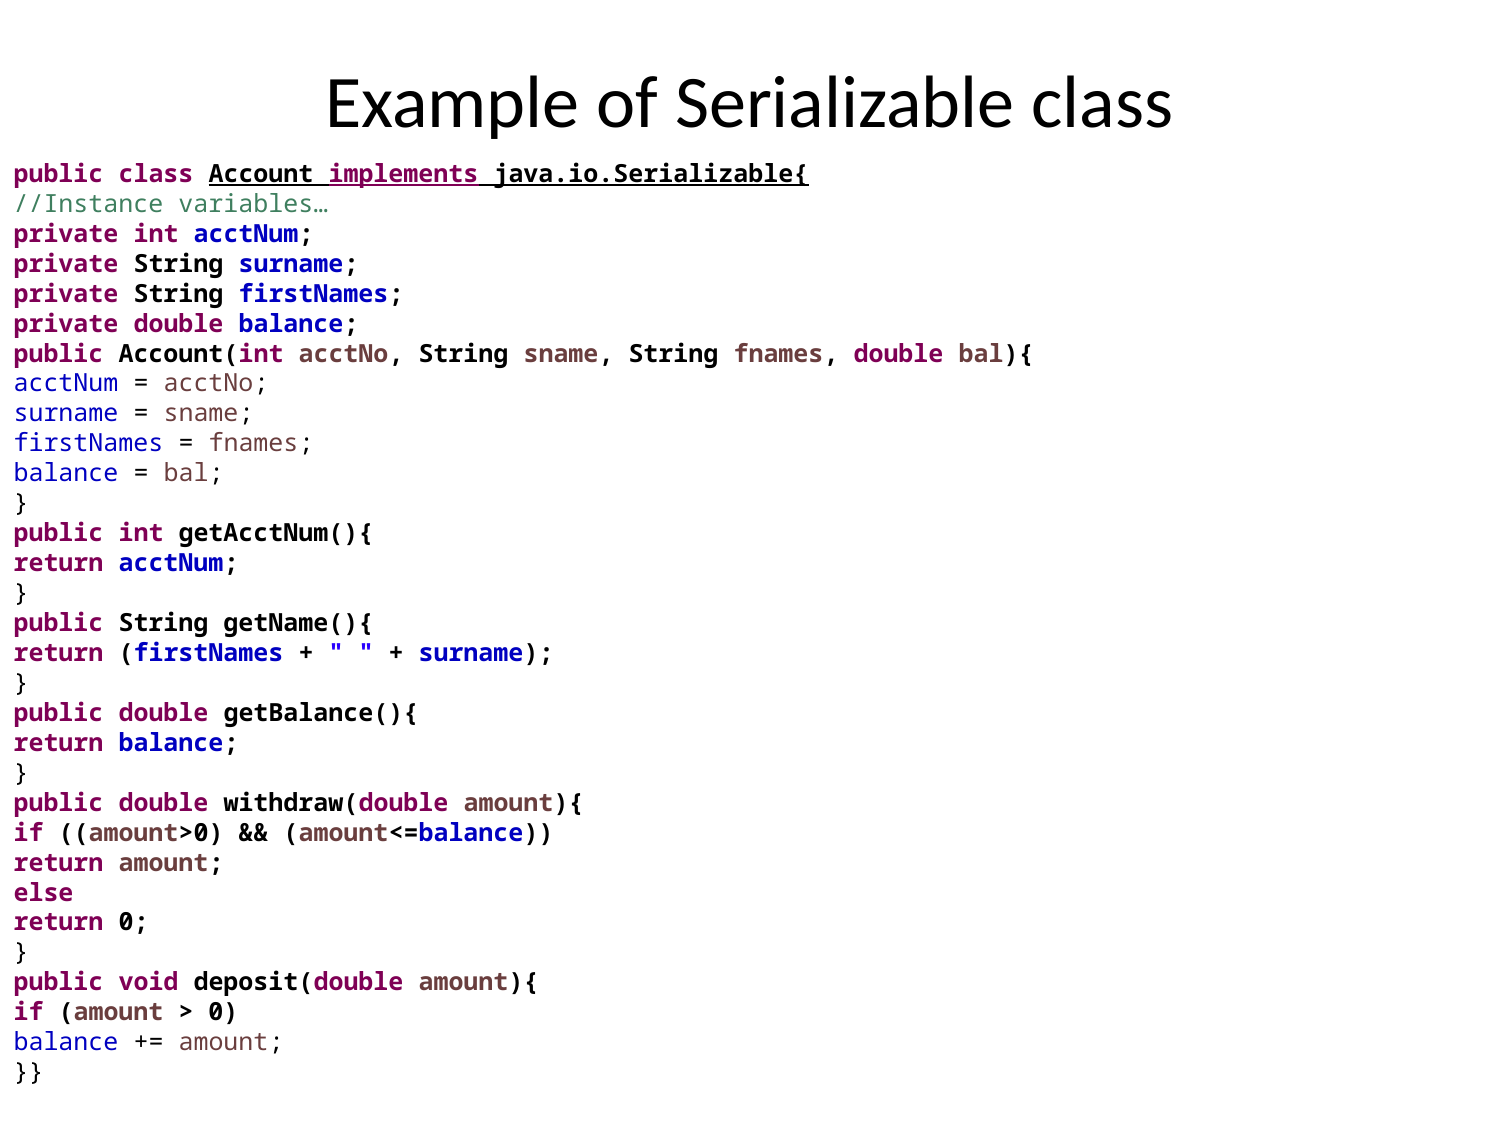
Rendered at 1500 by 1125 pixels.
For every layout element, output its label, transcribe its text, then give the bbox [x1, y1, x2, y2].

text_box public class Account implements java.io.Serializable{ //Instance variables… private int acctNum; private String surname; private String firstNames; private double balance; public Account(int acctNo, String sname, String fnames, double bal){ acctNum = acctNo; surname = sname; firstNames = fnames; balance = bal; } public int getAcctNum(){ return acctNum; } public String getName(){ return (firstNames + " " + surname); } public double getBalance(){ return balance; } public double withdraw(double amount){ if ((amount>0) && (amount<=balance)) return amount; else return 0; } public void deposit(double amount){ if (amount > 0) balance += amount; }} [0, 149, 1499, 1093]
title Example of Serializable class [75, 45, 1425, 150]
